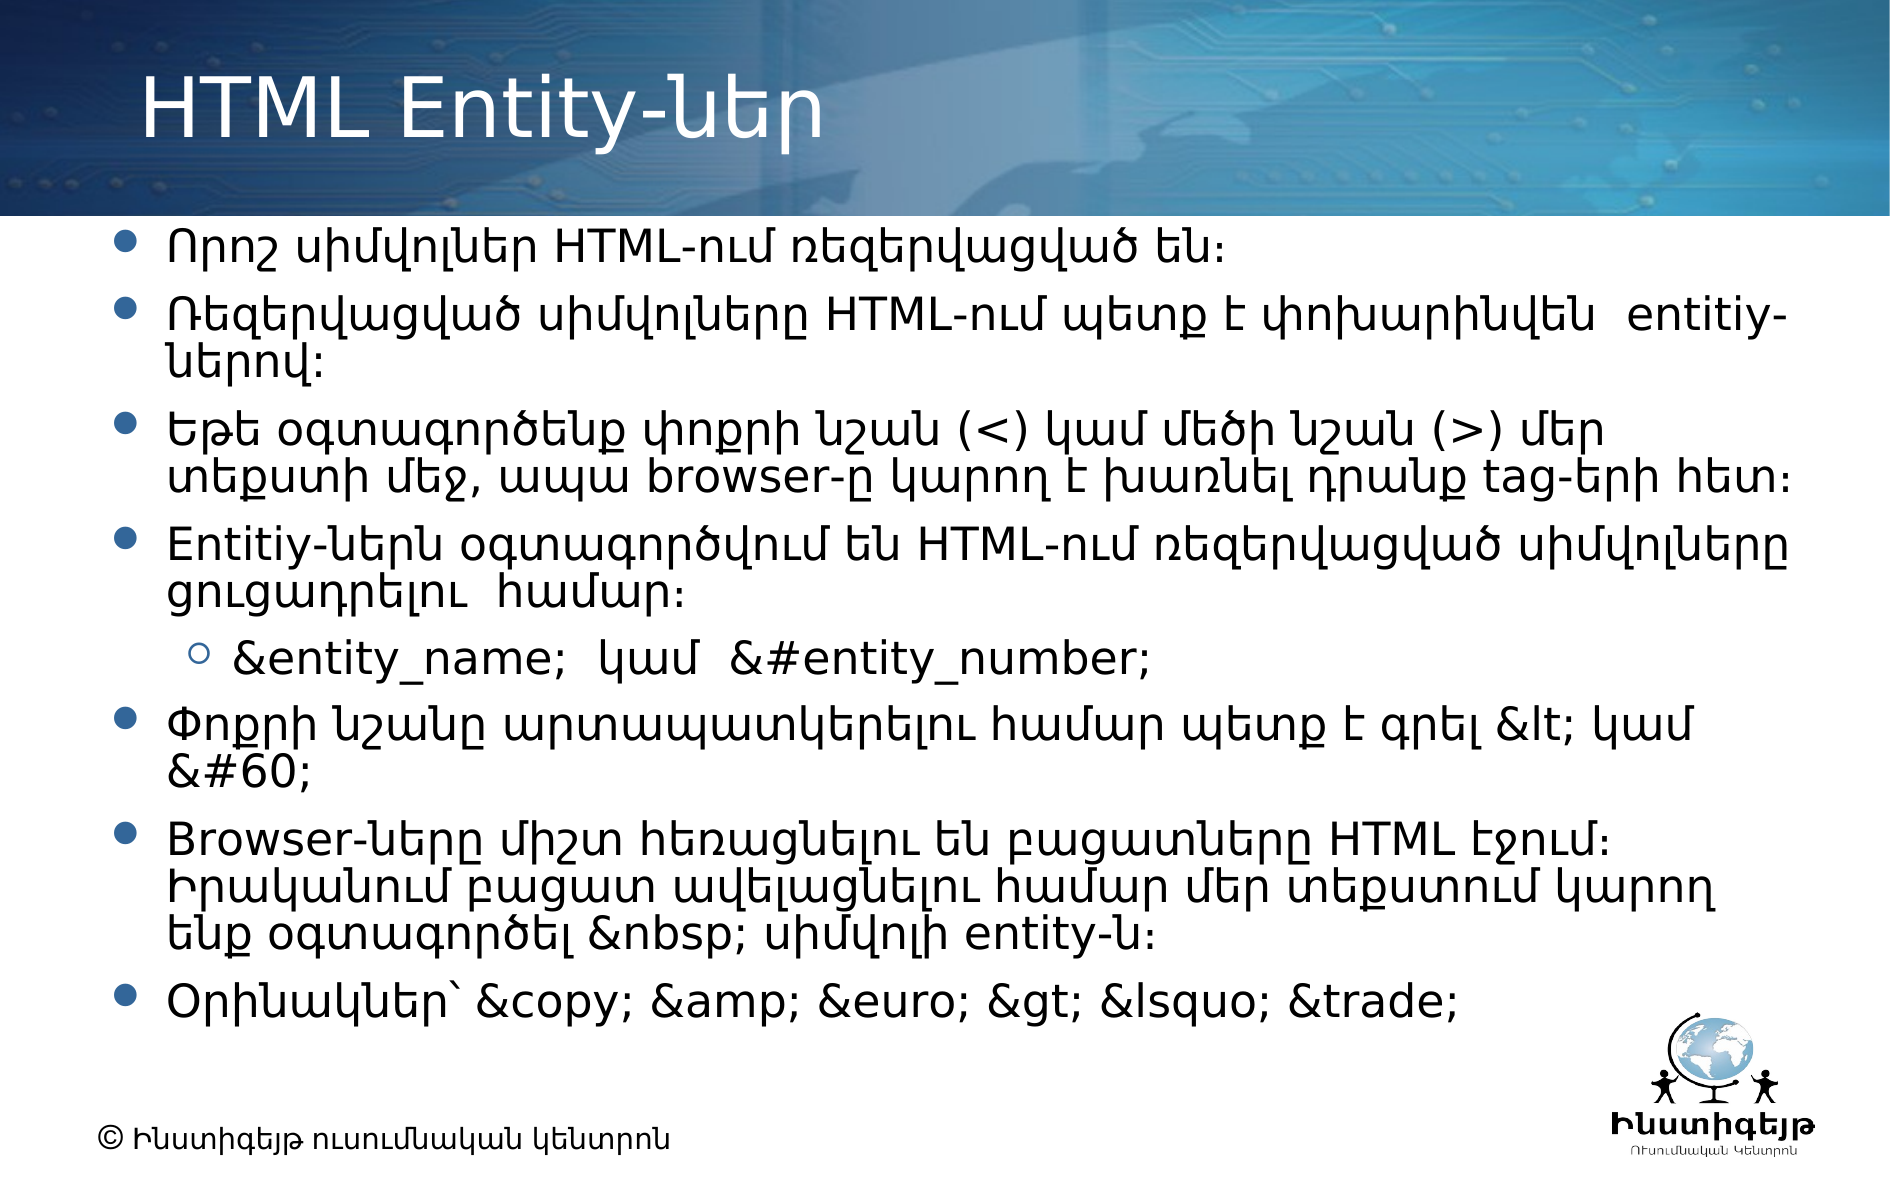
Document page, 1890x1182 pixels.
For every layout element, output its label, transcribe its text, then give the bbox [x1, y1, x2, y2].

picture [1612, 1012, 1815, 1157]
picture [0, 0, 1890, 216]
text_box HTML Entity-ներ [138, 82, 1801, 87]
list Որոշ սիմվոլներ HTML-ում ռեզերվացված են։ Ռեզերվացված սիմվոլները HTML-ում պետք է փոխարինվեն entitiy-ներով: Եթե օգտագործենք փոքրի նշան (<) կամ մեծի նշան (>) մեր տեքստի մեջ, ապա browser-ը կարող է խառնել դրանք tag-երի հետ։ Entitiy-ներն օգտագործվում են HTML-ում ռեզերվացված սիմվոլները ցուցադրելու համար։ &entity_name; կամ &#entity_number; Փոքրի նշանը արտապատկերելու համար պետք է գրել &lt; կամ &#60; Browser-ները միշտ հեռացնելու են բացատները HTML էջում։ Իրականում բացատ ավելացնելու համար մեր տեքստում կարող ենք օգտագործել &nbsp; սիմվոլի entity-ն։ Օրինակներ՝ &copy; &amp; &euro; &gt; &lsquo; &trade; [110, 224, 1801, 254]
